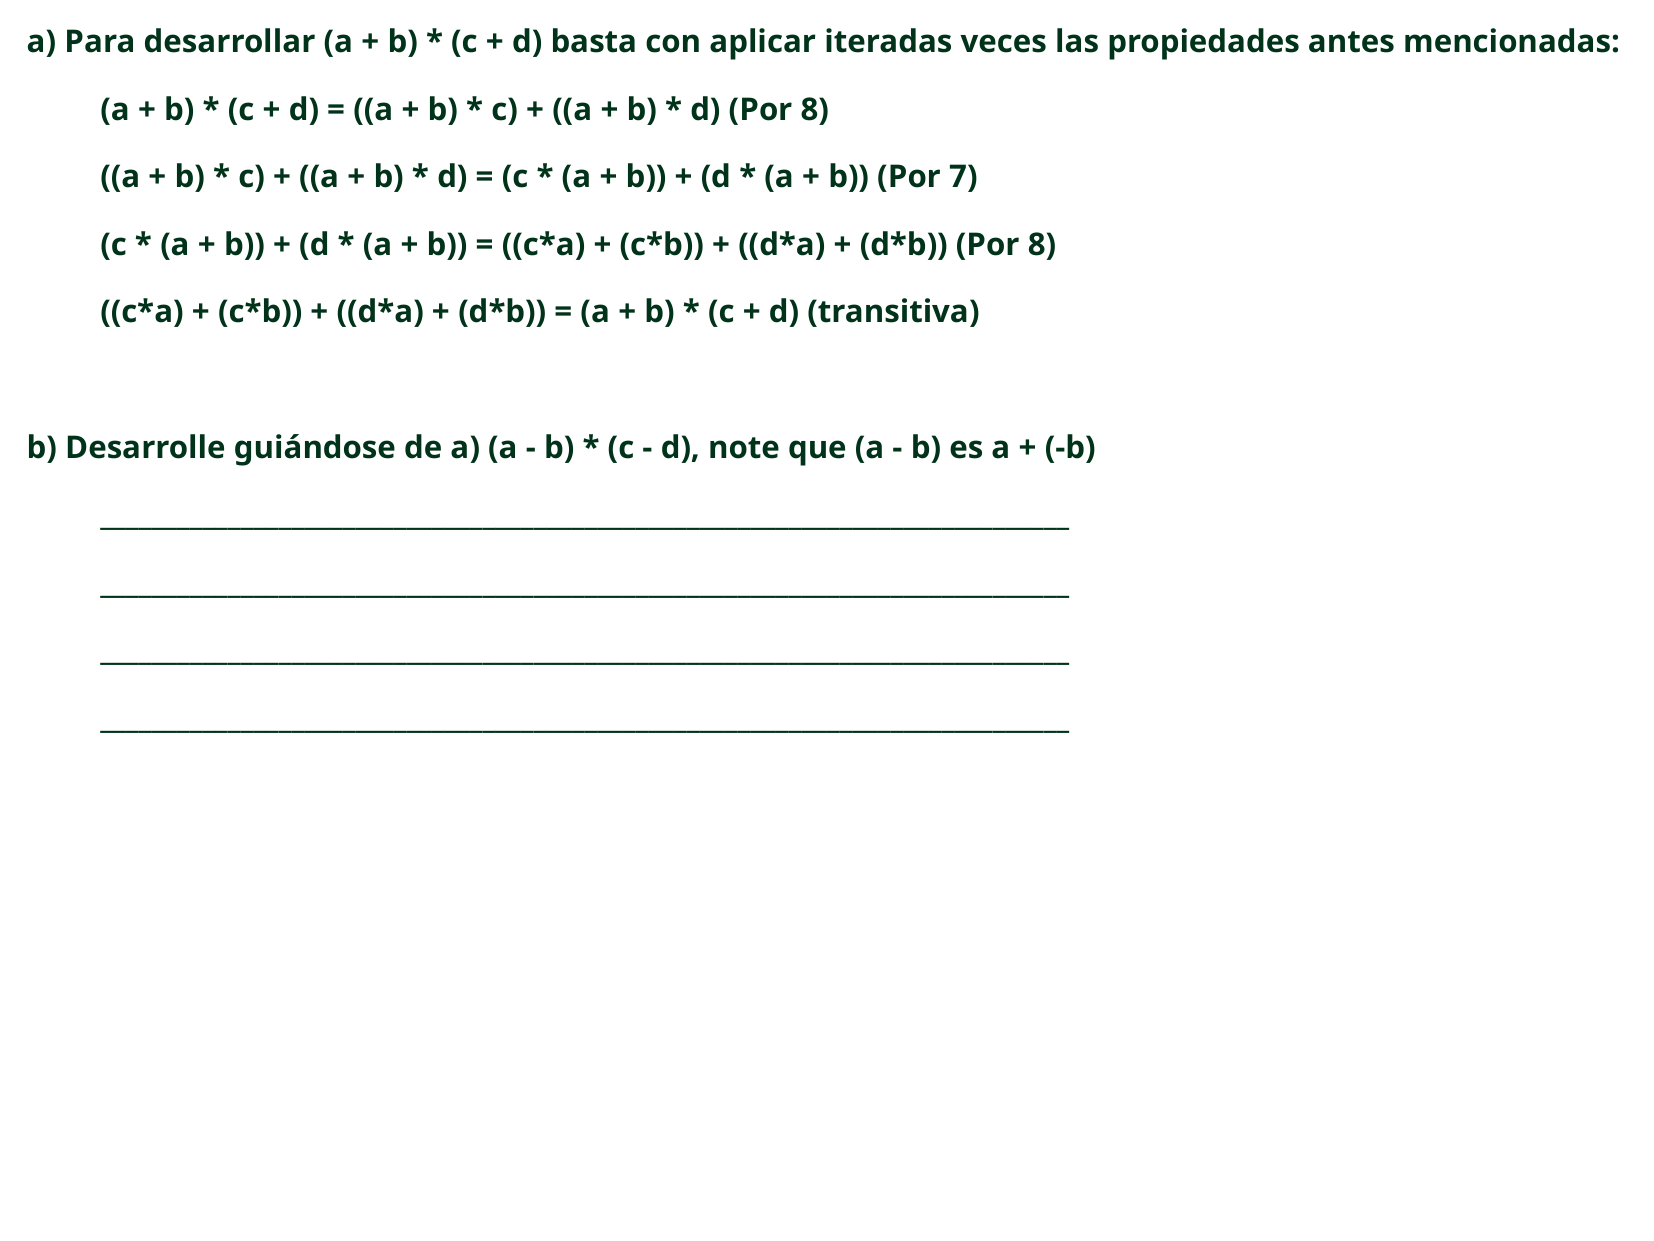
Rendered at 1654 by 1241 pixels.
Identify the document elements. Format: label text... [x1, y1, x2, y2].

text_box a) Para desarrollar (a + b) * (c + d) basta con aplicar iteradas veces las propiedades antes mencionadas: (a + b) * (c + d) = ((a + b) * c) + ((a + b) * d) (Por 8) ((a + b) * c) + ((a + b) * d) = (c * (a + b)) + (d * (a + b)) (Por 7) (c * (a + b)) + (d * (a + b)) = ((c*a) + (c*b)) + ((d*a) + (d*b)) (Por 8) ((c*a) + (c*b)) + ((d*a) + (d*b)) = (a + b) * (c + d) (transitiva) b) Desarrolle guiándose de a) (a - b) * (c - d), note que (a - b) es a + (-b) ____________________________________________________________________________ ____________________________________________________________________________ ____________________________________________________________________________ ____________________________________________________________________________ [11, 11, 1642, 1241]
